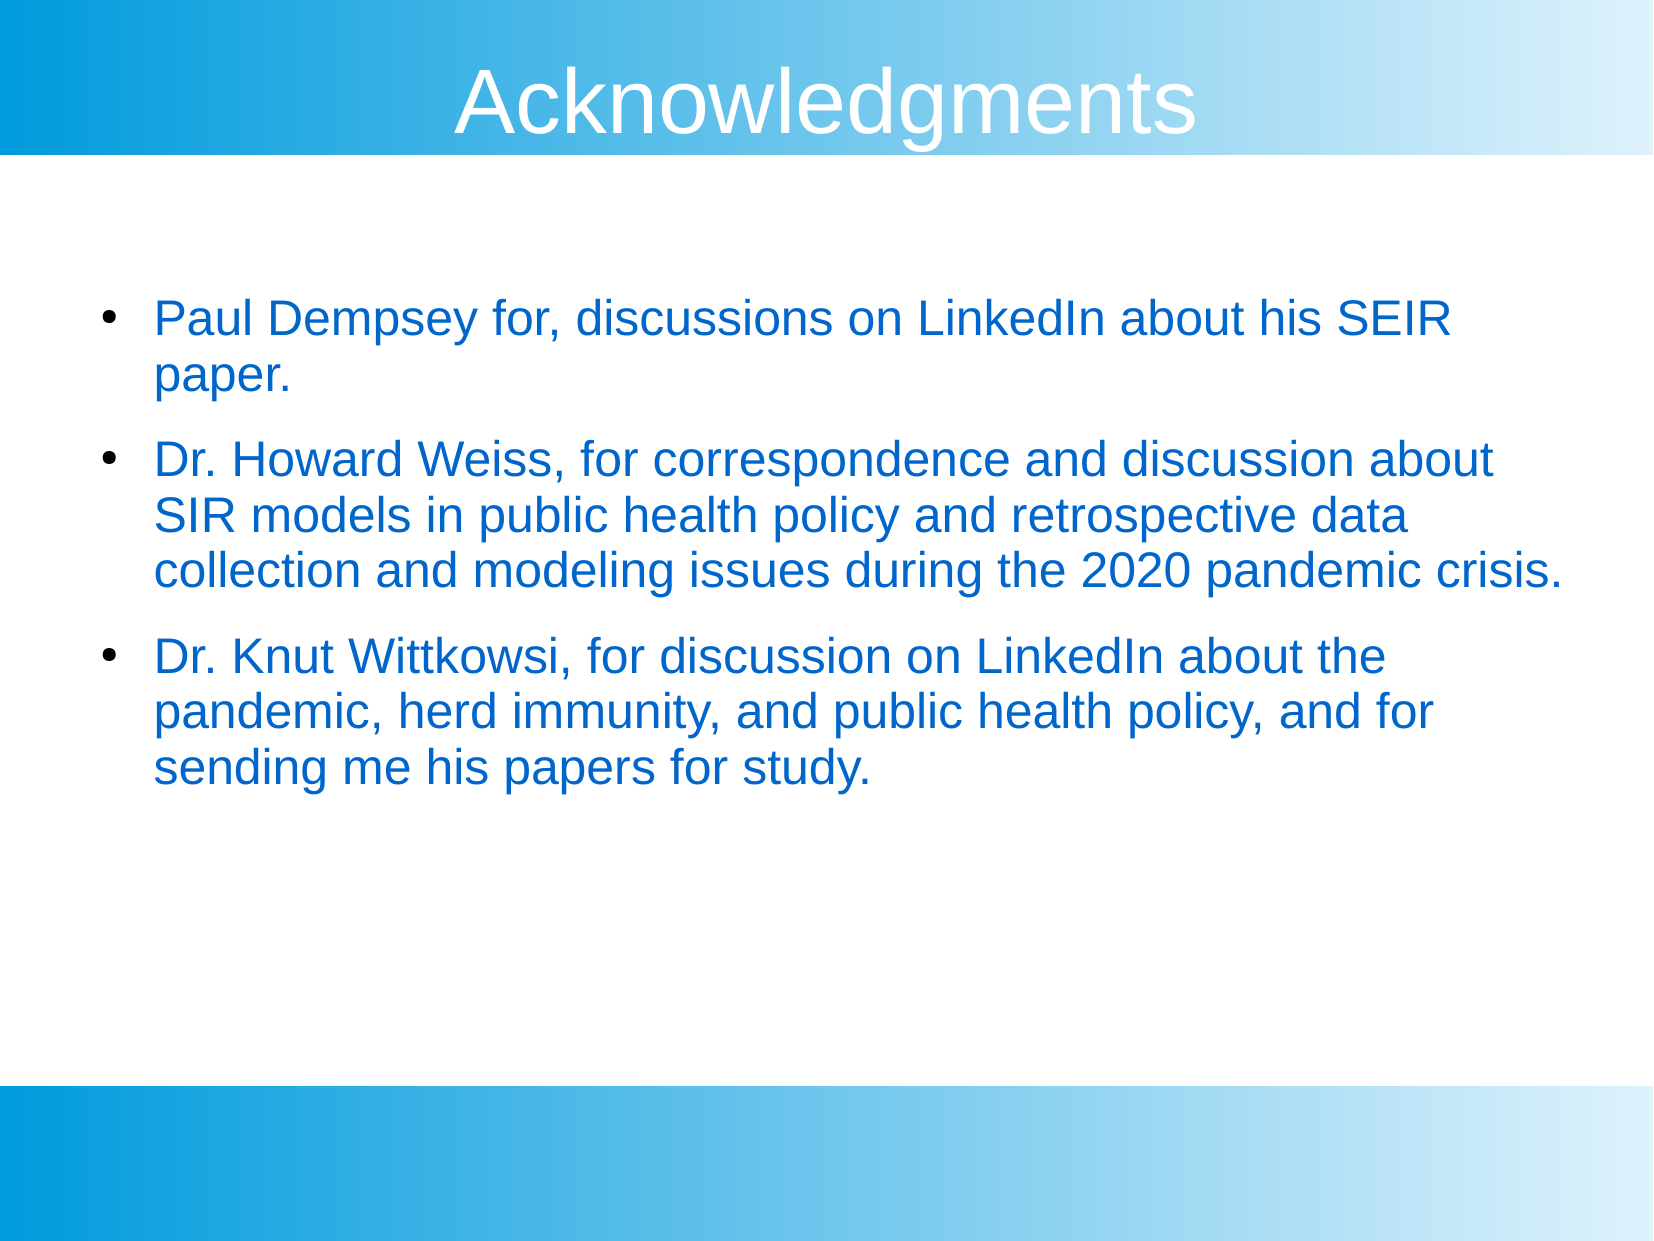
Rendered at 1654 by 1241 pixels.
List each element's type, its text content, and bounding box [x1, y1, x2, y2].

list Paul Dempsey for, discussions on LinkedIn about his SEIR paper. Dr. Howard Weiss, for correspondence and discussion about SIR models in public health policy and retrospective data collection and modeling issues during the 2020 pandemic crisis. Dr. Knut Wittkowsi, for discussion on LinkedIn about the pandemic, herd immunity, and public health policy, and for sending me his papers for study. [82, 290, 1571, 1010]
title Acknowledgments [82, 49, 1571, 155]
